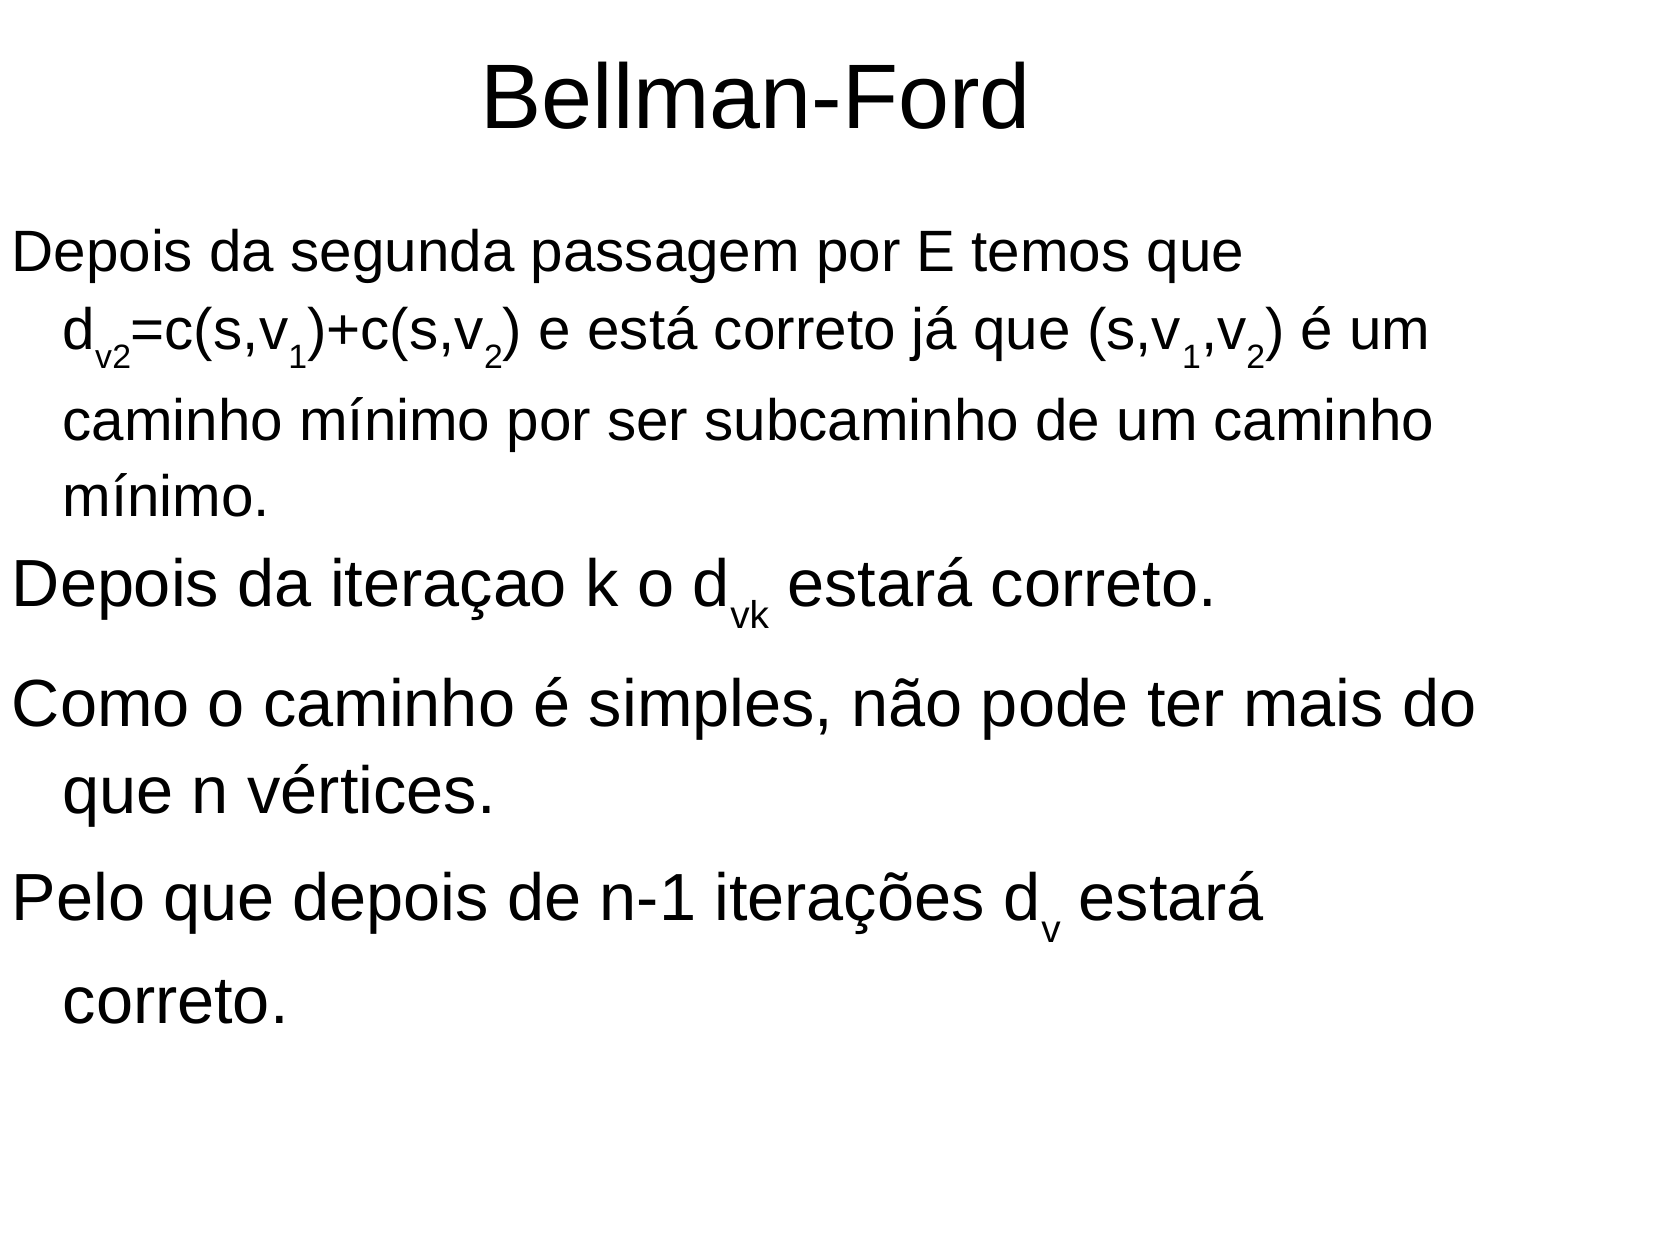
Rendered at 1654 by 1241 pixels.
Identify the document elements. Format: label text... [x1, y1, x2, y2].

list Depois da segunda passagem por E temos que dv2=c(s,v1)+c(s,v2) e está correto já que (s,v1,v2) é um caminho mínimo por ser subcaminho de um caminho mínimo. Depois da iteraçao k o dvk estará correto. Como o caminho é simples, não pode ter mais do que n vértices. Pelo que depois de n-1 iterações dv estará correto. [11, 207, 1500, 1028]
title Bellman-Ford [11, 0, 1500, 193]
